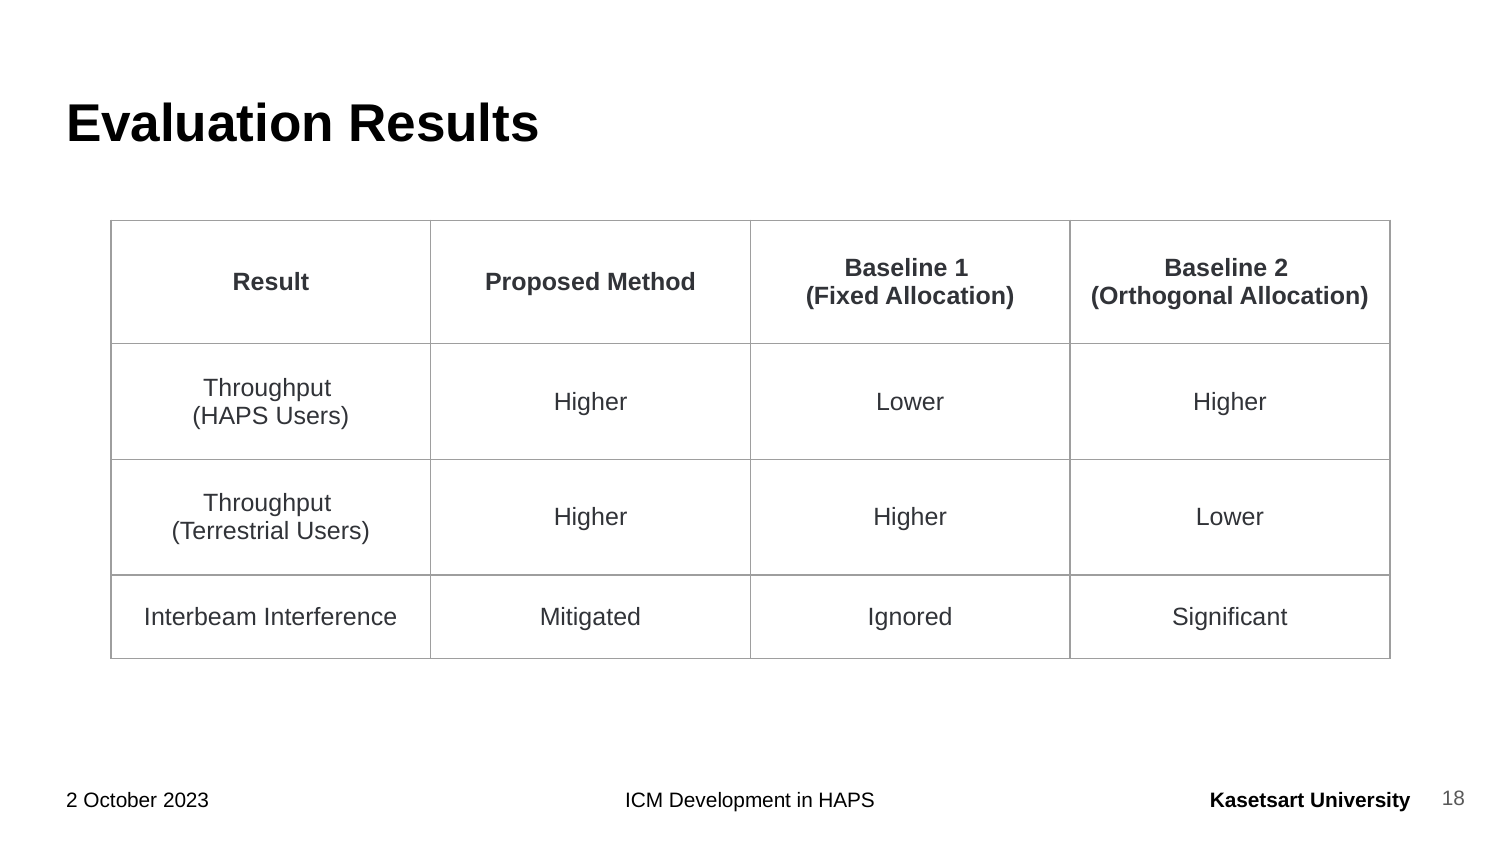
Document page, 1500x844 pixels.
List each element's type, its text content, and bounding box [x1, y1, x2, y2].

table_cell Higher [431, 344, 750, 459]
table_cell Significant [1071, 576, 1389, 658]
table_cell Throughput (Terrestrial Users) [112, 460, 430, 574]
table_cell Higher [751, 460, 1069, 574]
title Evaluation Results [51, 72, 1449, 167]
table_cell Higher [431, 460, 750, 574]
table_cell Throughput (HAPS Users) [112, 344, 430, 459]
table_header Proposed Method [431, 221, 750, 343]
table_header Result [112, 221, 430, 343]
table_cell Mitigated [431, 576, 750, 658]
table_header Baseline 1 (Fixed Allocation) [751, 221, 1069, 343]
table_cell Ignored [751, 576, 1069, 658]
table_cell Lower [751, 344, 1069, 459]
slide_number <number> [1389, 764, 1480, 830]
table_cell Higher [1071, 344, 1389, 459]
table_cell Lower [1071, 460, 1389, 574]
table_cell Interbeam Interference [112, 576, 430, 658]
table_header Baseline 2 (Orthogonal Allocation) [1071, 221, 1389, 343]
